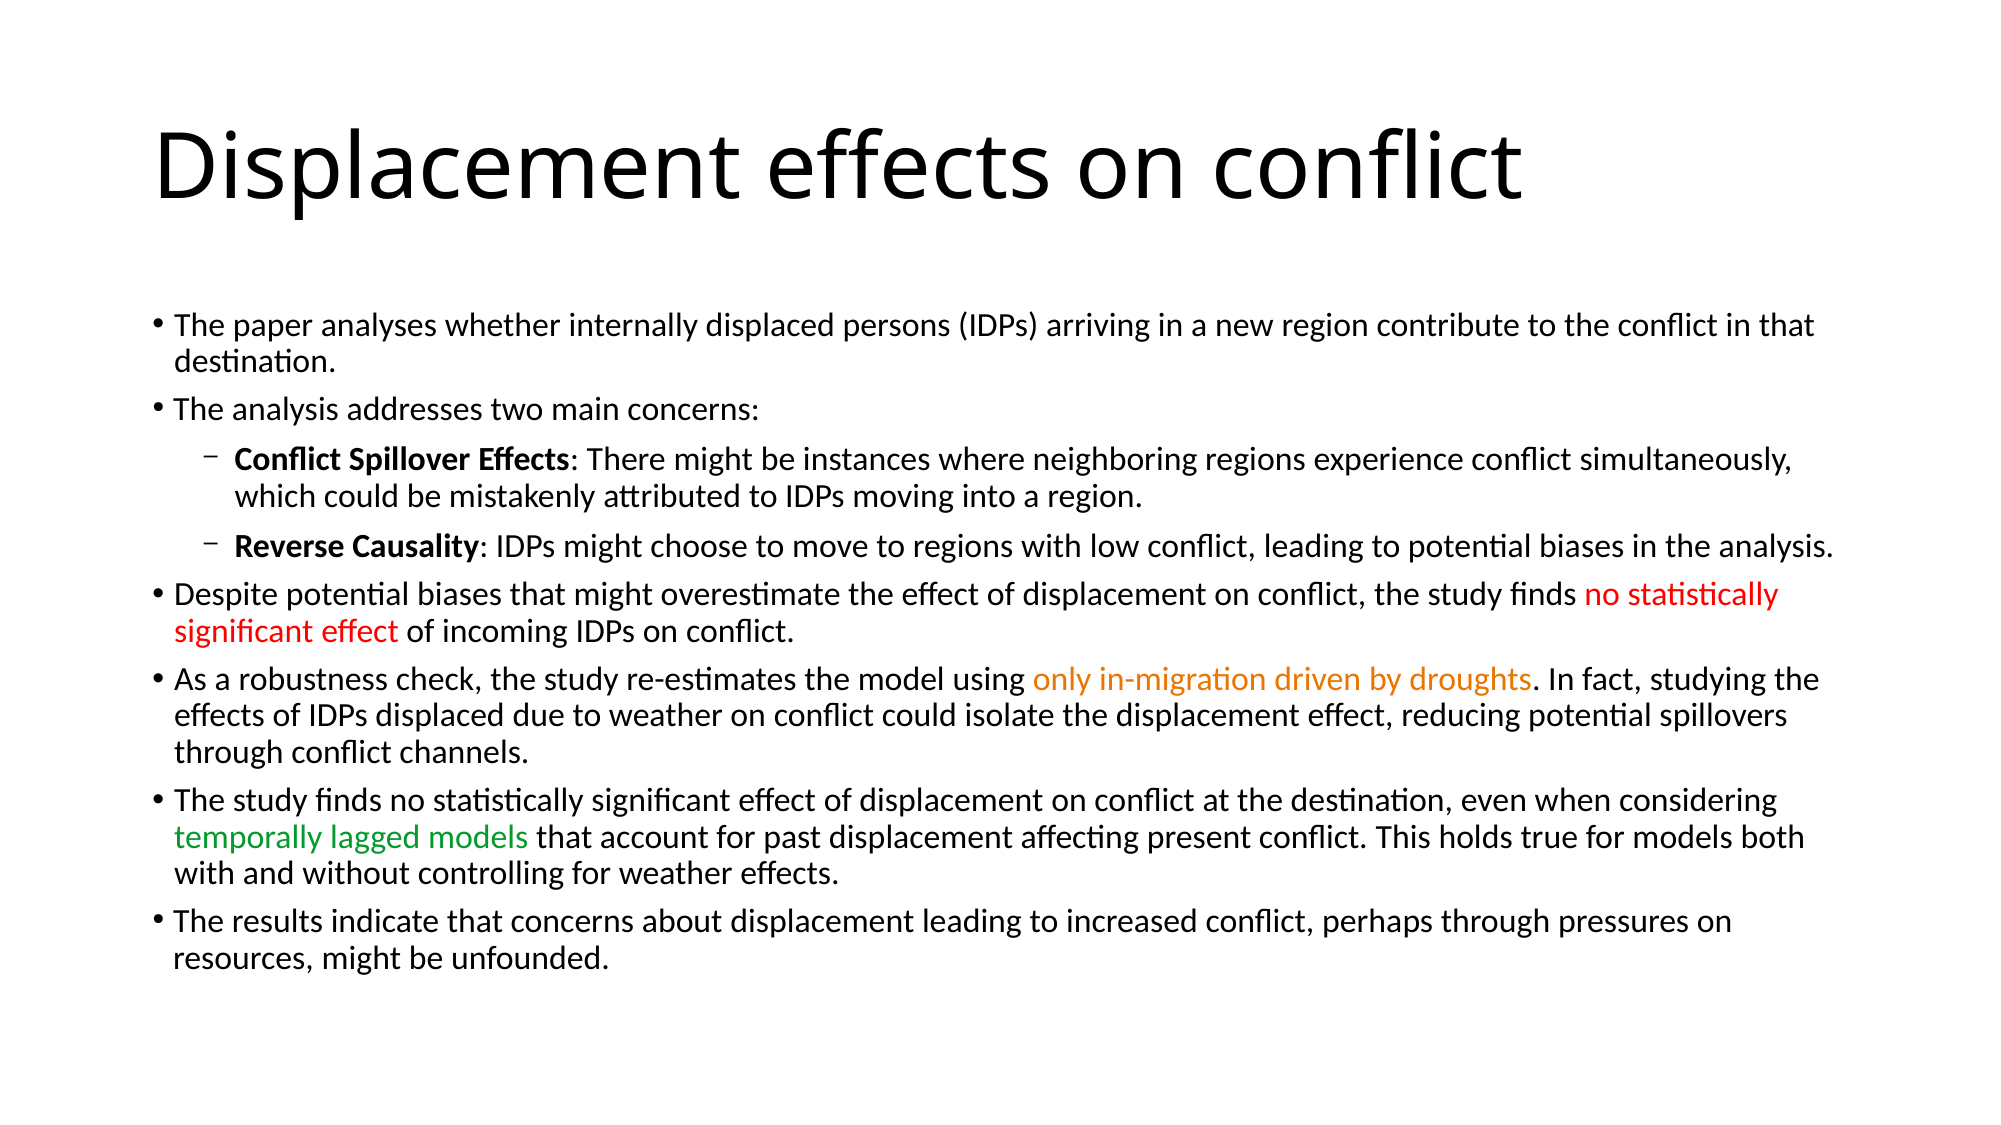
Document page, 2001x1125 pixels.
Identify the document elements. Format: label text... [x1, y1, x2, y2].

title Displacement effects on conflict [137, 59, 1863, 278]
list The paper analyses whether internally displaced persons (IDPs) arriving in a new region contribute to the conflict in that destination. The analysis addresses two main concerns: Conflict Spillover Effects: There might be instances where neighboring regions experience conflict simultaneously, which could be mistakenly attributed to IDPs moving into a region. Reverse Causality: IDPs might choose to move to regions with low conflict, leading to potential biases in the analysis. Despite potential biases that might overestimate the effect of displacement on conflict, the study finds no statistically significant effect of incoming IDPs on conflict. As a robustness check, the study re-estimates the model using only in-migration driven by droughts. In fact, studying the effects of IDPs displaced due to weather on conflict could isolate the displacement effect, reducing potential spillovers through conflict channels. The study finds no statistically significant effect of displacement on conflict at the destination, even when considering temporally lagged models that account for past displacement affecting present conflict. This holds true for models both with and without controlling for weather effects. The results indicate that concerns about displacement leading to increased conflict, perhaps through pressures on resources, might be unfounded. [137, 299, 1863, 1014]
